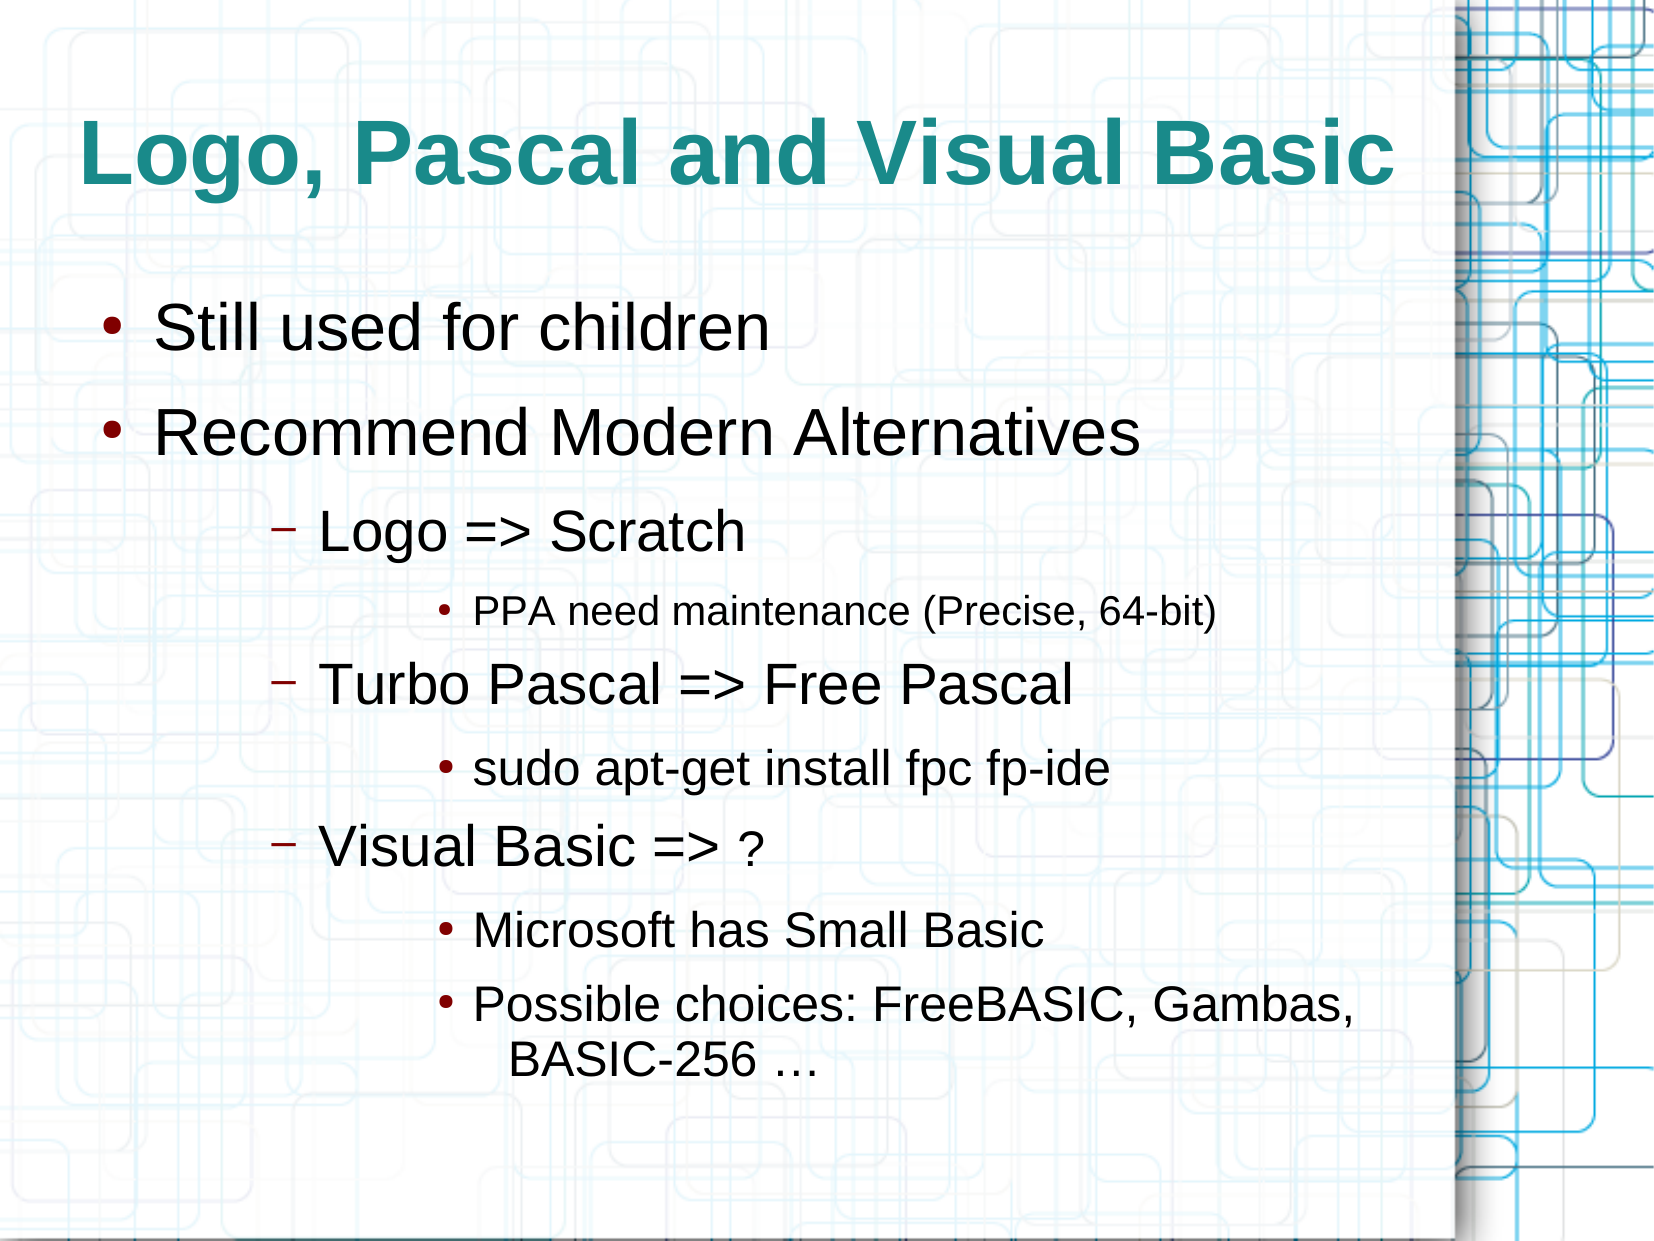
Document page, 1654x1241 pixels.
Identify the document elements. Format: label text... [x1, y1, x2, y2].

title Logo, Pascal and Visual Basic [59, 49, 1418, 257]
picture [0, 0, 1654, 1241]
list Still used for children Recommend Modern Alternatives Logo => Scratch PPA need maintenance (Precise, 64-bit) Turbo Pascal => Free Pascal sudo apt-get install fpc fp-ide Visual Basic => ? Microsoft has Small Basic Possible choices: FreeBASIC, Gambas, BASIC-256 … [82, 290, 1418, 1087]
